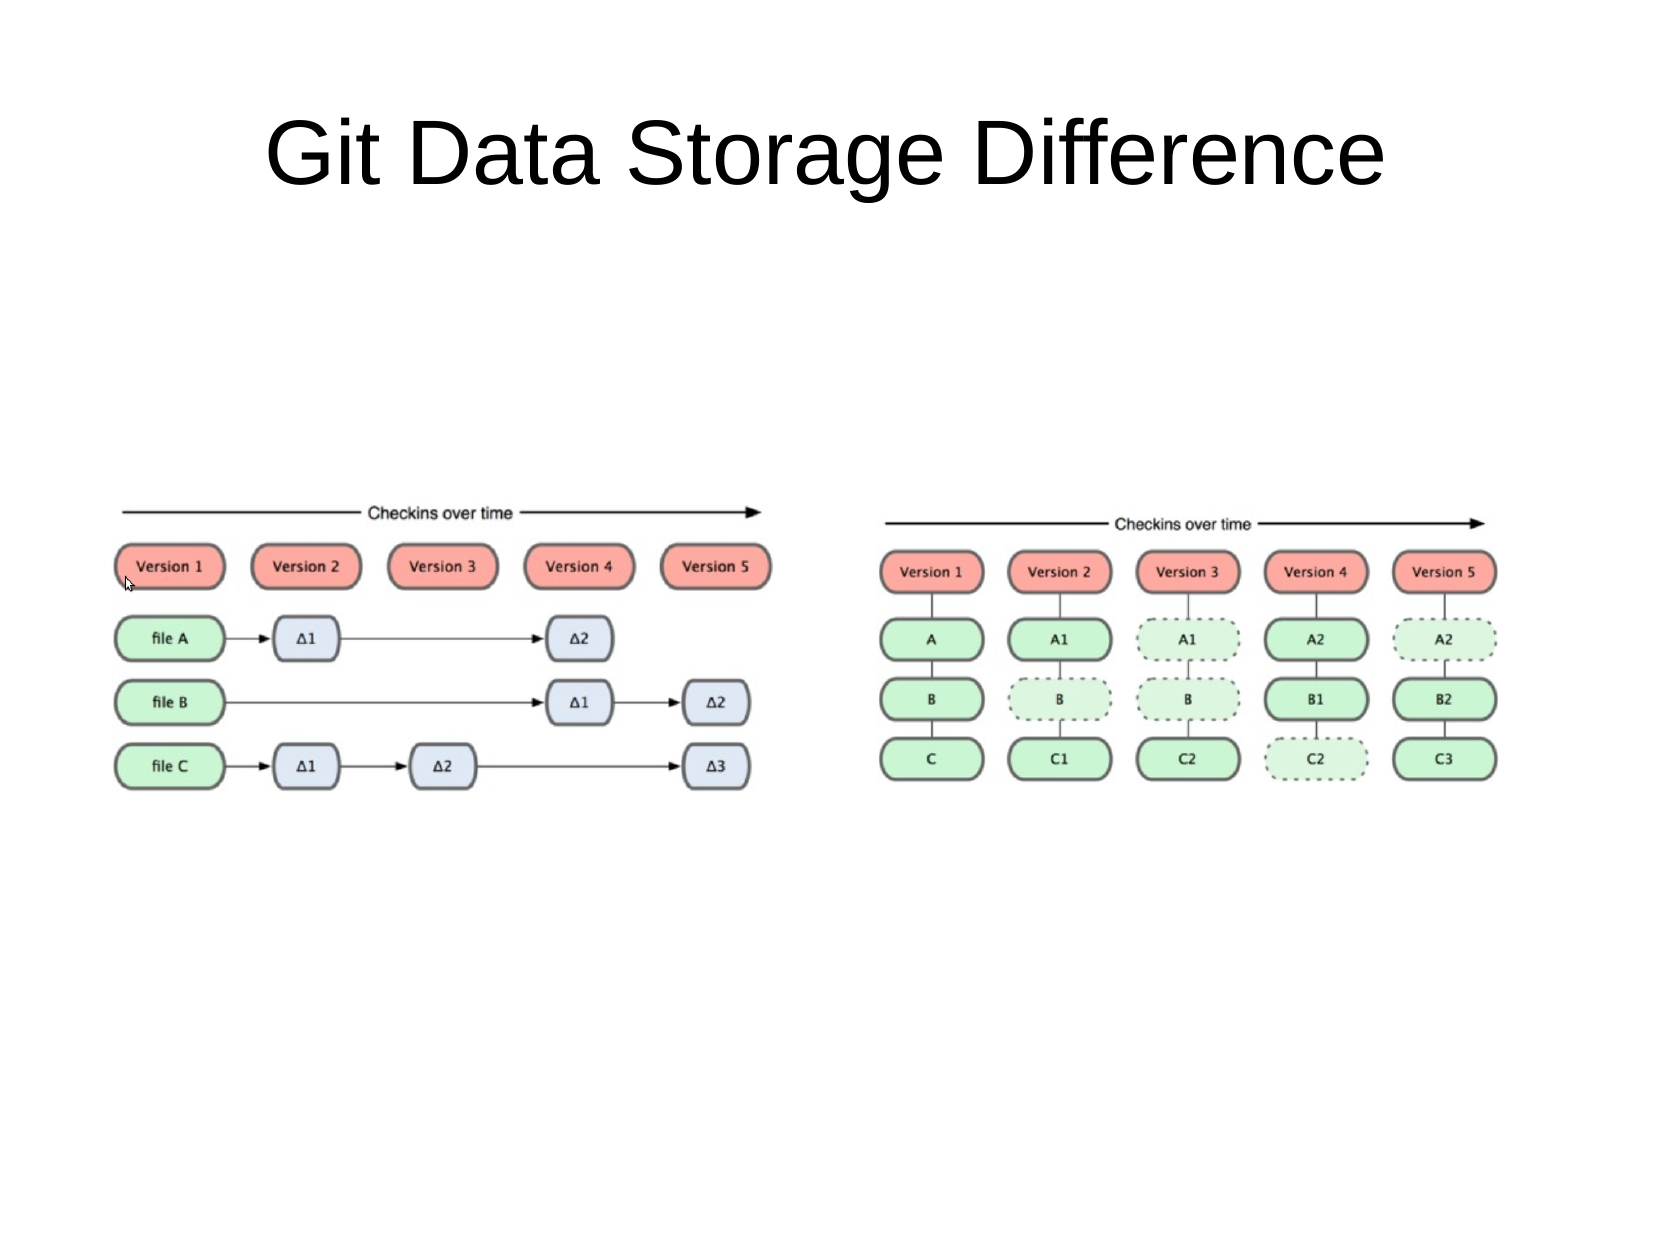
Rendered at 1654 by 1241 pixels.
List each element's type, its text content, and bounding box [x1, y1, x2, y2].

picture [828, 481, 1539, 819]
picture [82, 481, 793, 819]
title Git Data Storage Difference [82, 49, 1571, 257]
